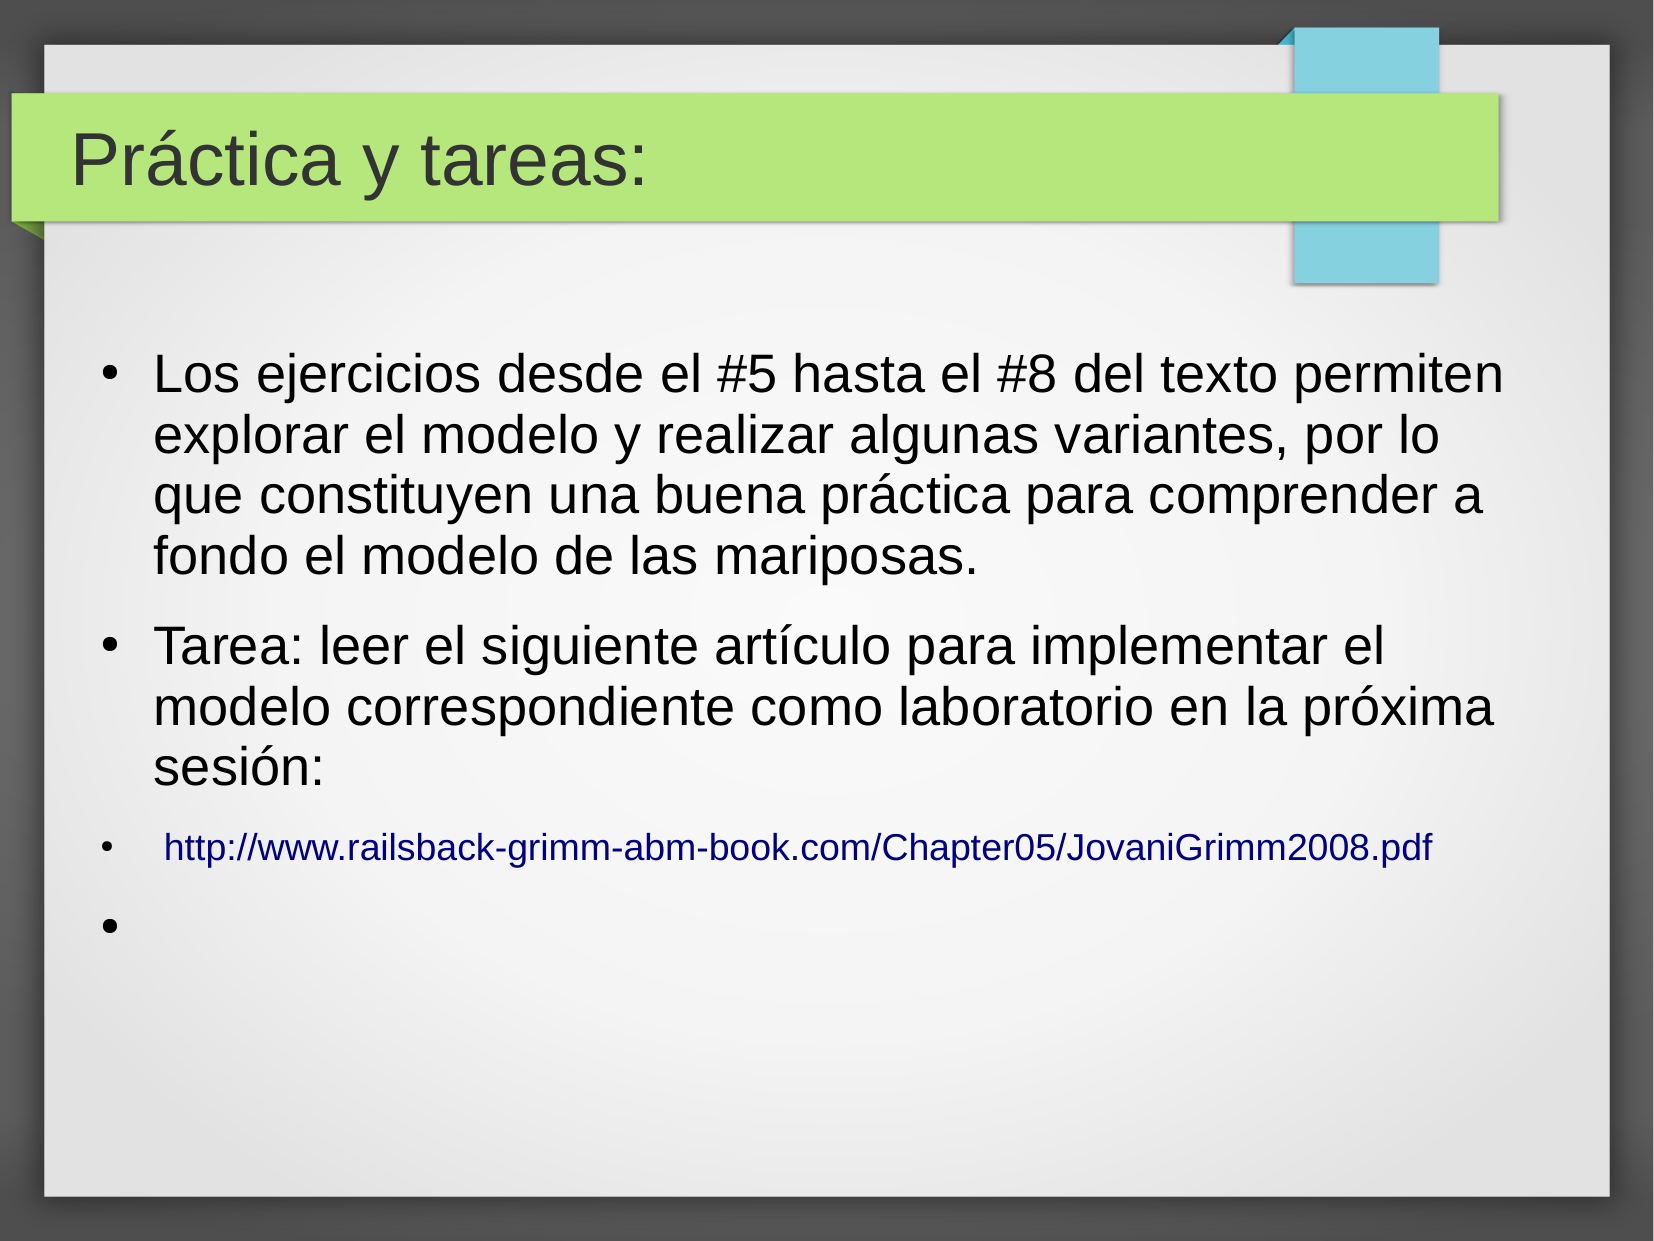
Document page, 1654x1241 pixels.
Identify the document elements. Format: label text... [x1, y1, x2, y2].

title Práctica y tareas: [70, 106, 1229, 213]
picture [0, 0, 1654, 1241]
list Los ejercicios desde el #5 hasta el #8 del texto permiten explorar el modelo y realizar algunas variantes, por lo que constituyen una buena práctica para comprender a fondo el modelo de las mariposas. Tarea: leer el siguiente artículo para implementar el modelo correspondiente como laboratorio en la próxima sesión: http://www.railsback-grimm-abm-book.com/Chapter05/JovaniGrimm2008.pdf [82, 343, 1538, 1063]
